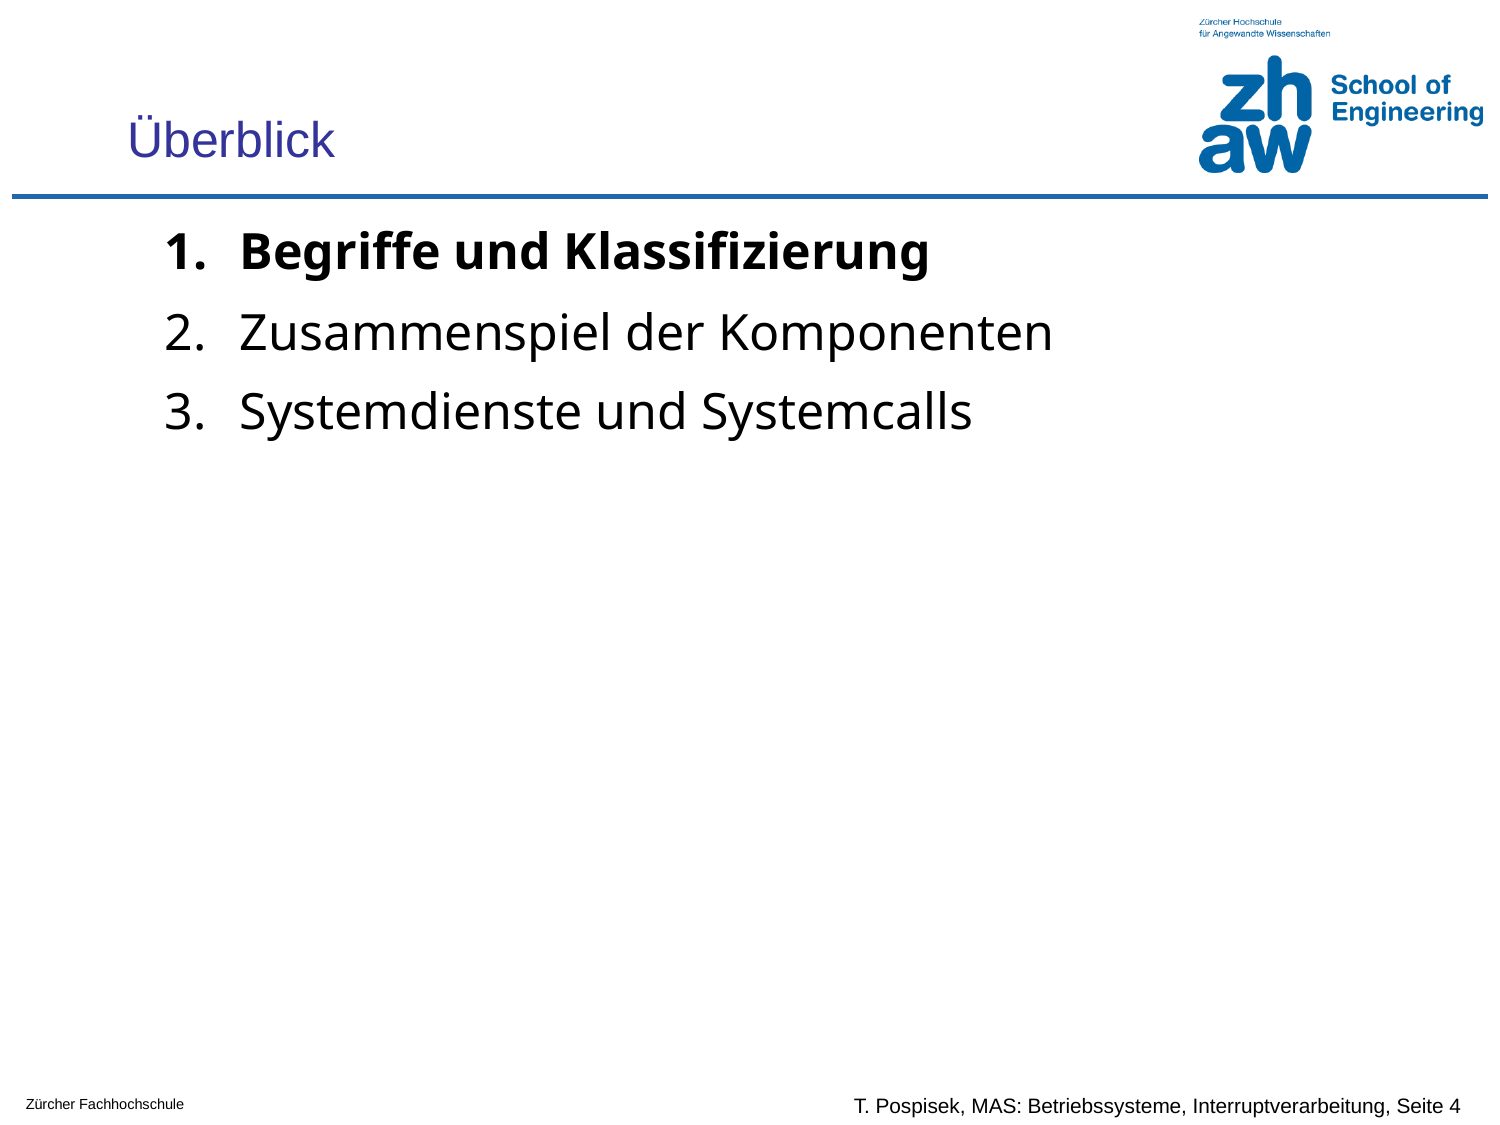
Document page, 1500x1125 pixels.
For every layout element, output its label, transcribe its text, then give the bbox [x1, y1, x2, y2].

picture [1199, 19, 1483, 173]
title Überblick [112, 50, 1391, 175]
text_box Begriffe und Klassifizierung Zusammenspiel der Komponenten Systemdienste und Systemcalls [149, 212, 1363, 988]
